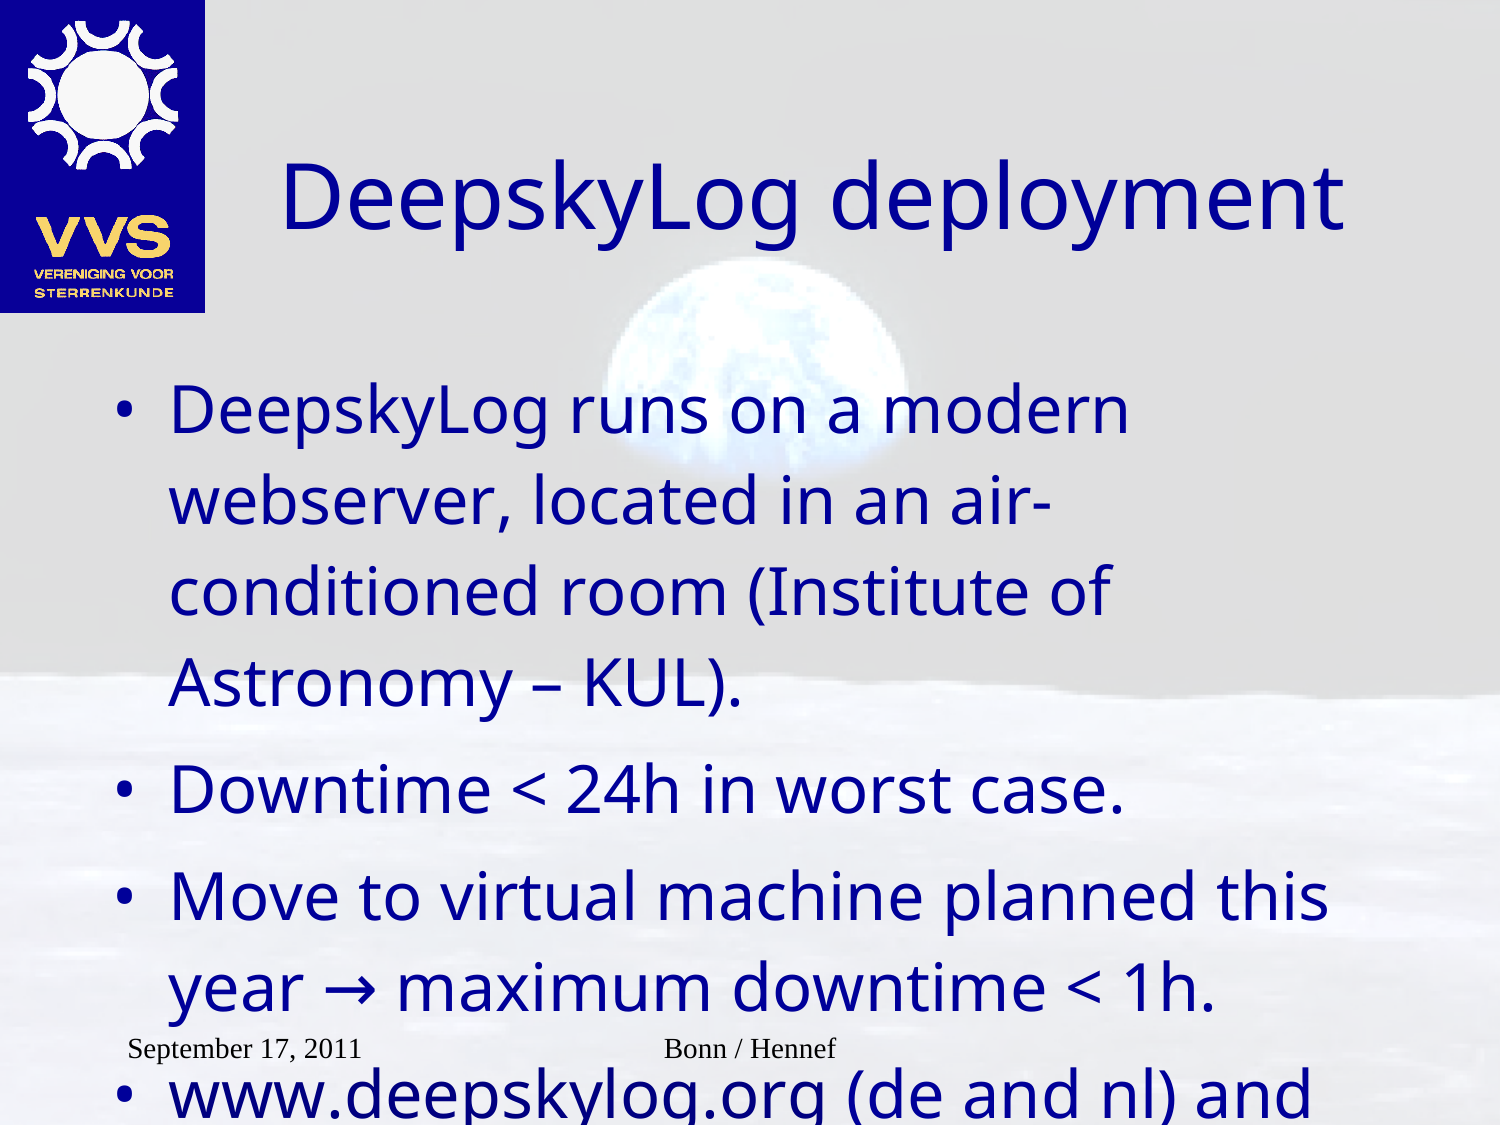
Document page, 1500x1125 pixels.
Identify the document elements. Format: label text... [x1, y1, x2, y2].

picture [0, 0, 205, 313]
list DeepskyLog runs on a modern webserver, located in an air-conditioned room (Institute of Astronomy – KUL). Downtime < 24h in worst case. Move to virtual machine planned this year → maximum downtime < 1h. www.deepskylog.org (de and nl) and www.deepskylog.be [112, 362, 1388, 1105]
title DeepskyLog deployment [237, 76, 1388, 312]
